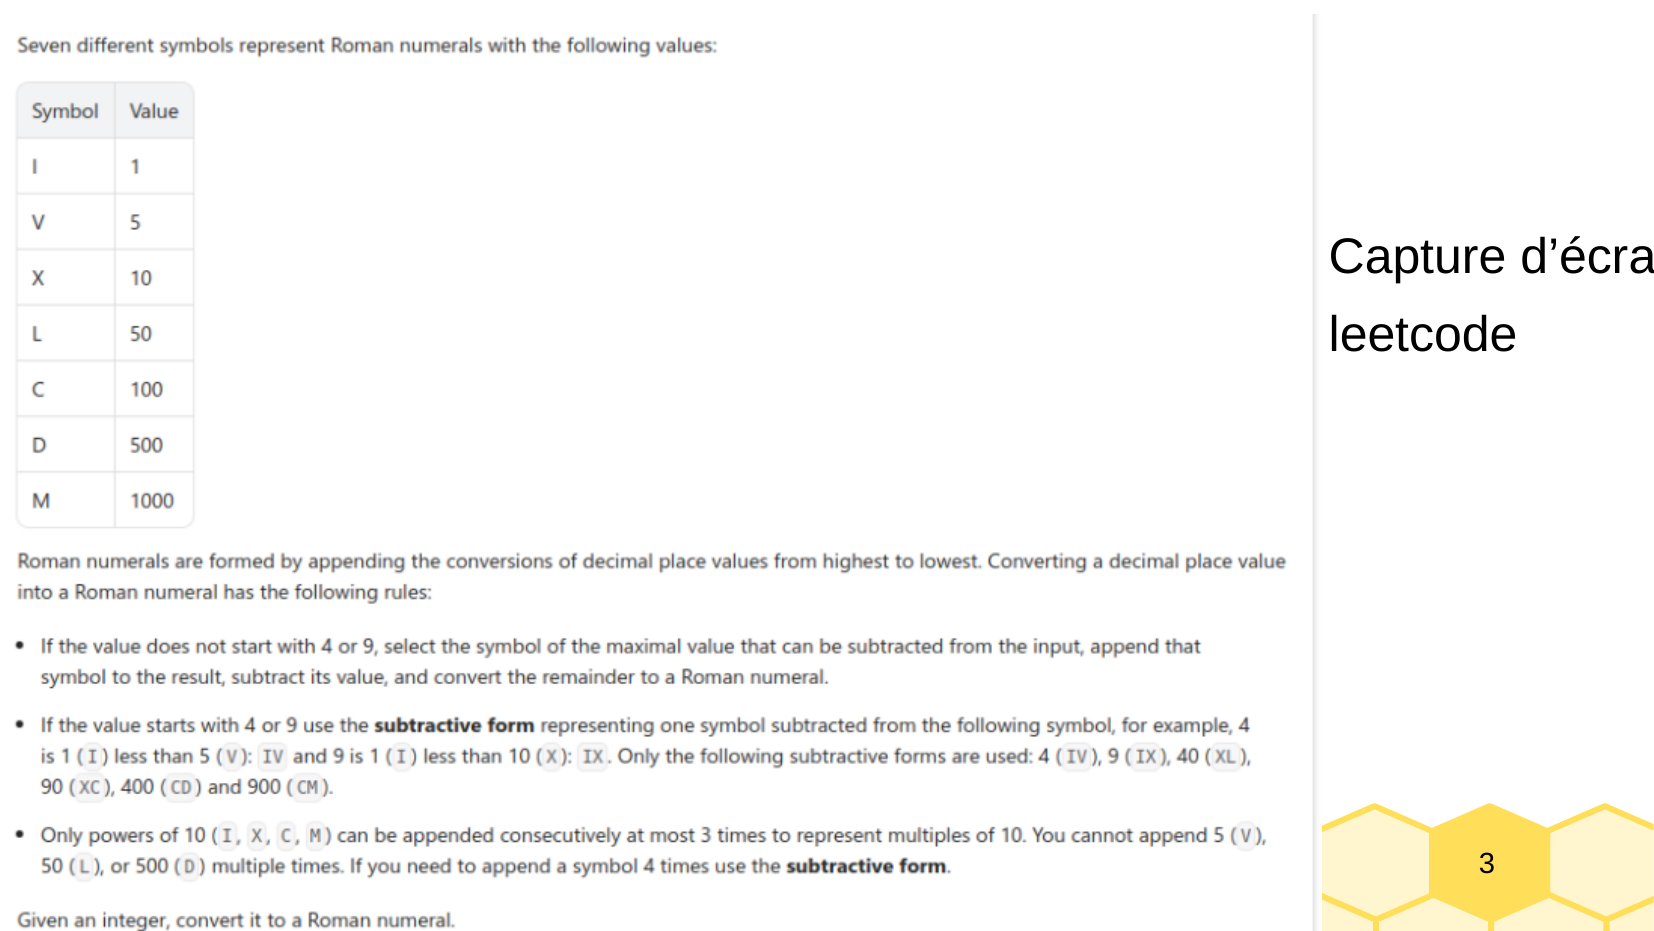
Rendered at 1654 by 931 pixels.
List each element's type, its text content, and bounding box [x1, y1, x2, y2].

list Capture d’écran leetcode [1322, 228, 1654, 768]
picture [0, 14, 1322, 931]
